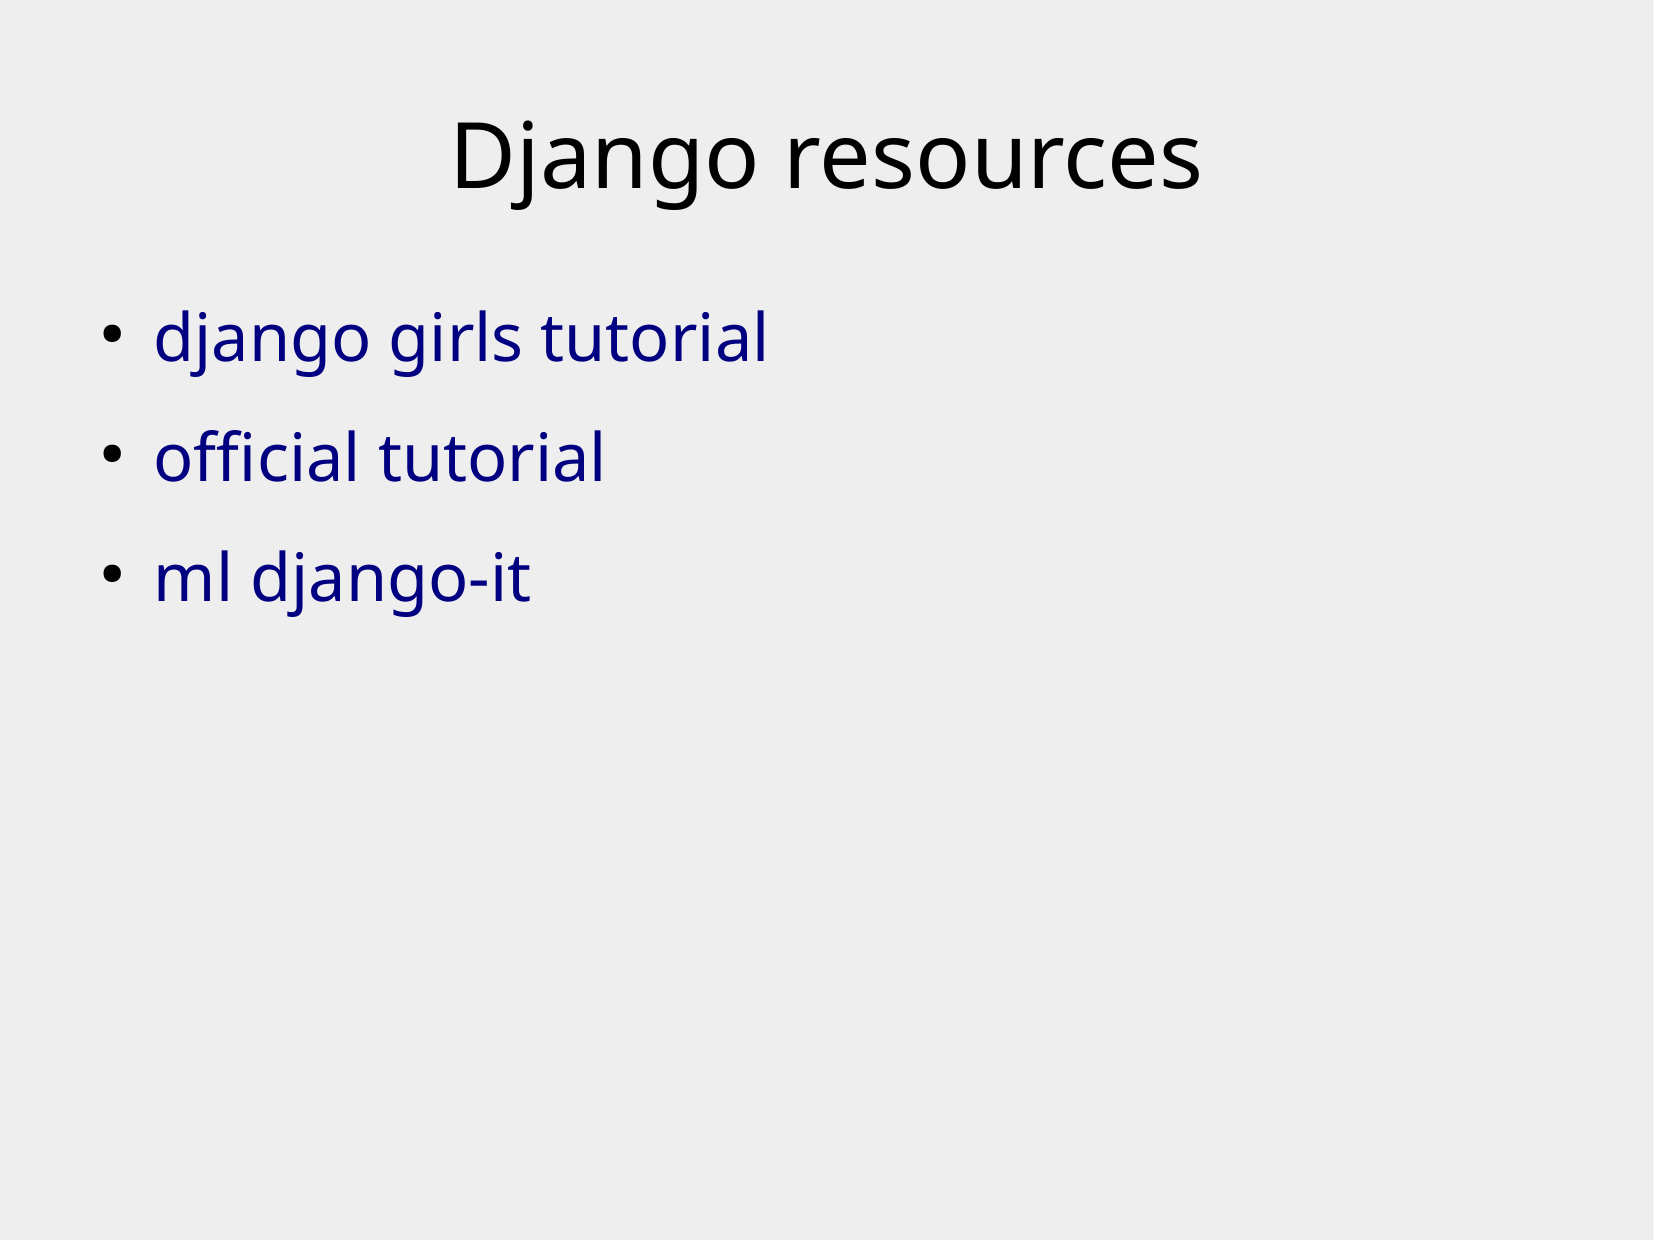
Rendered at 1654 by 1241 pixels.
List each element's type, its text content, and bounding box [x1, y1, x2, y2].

title Django resources [82, 49, 1571, 257]
list django girls tutorial official tutorial ml django-it [82, 290, 1571, 1010]
